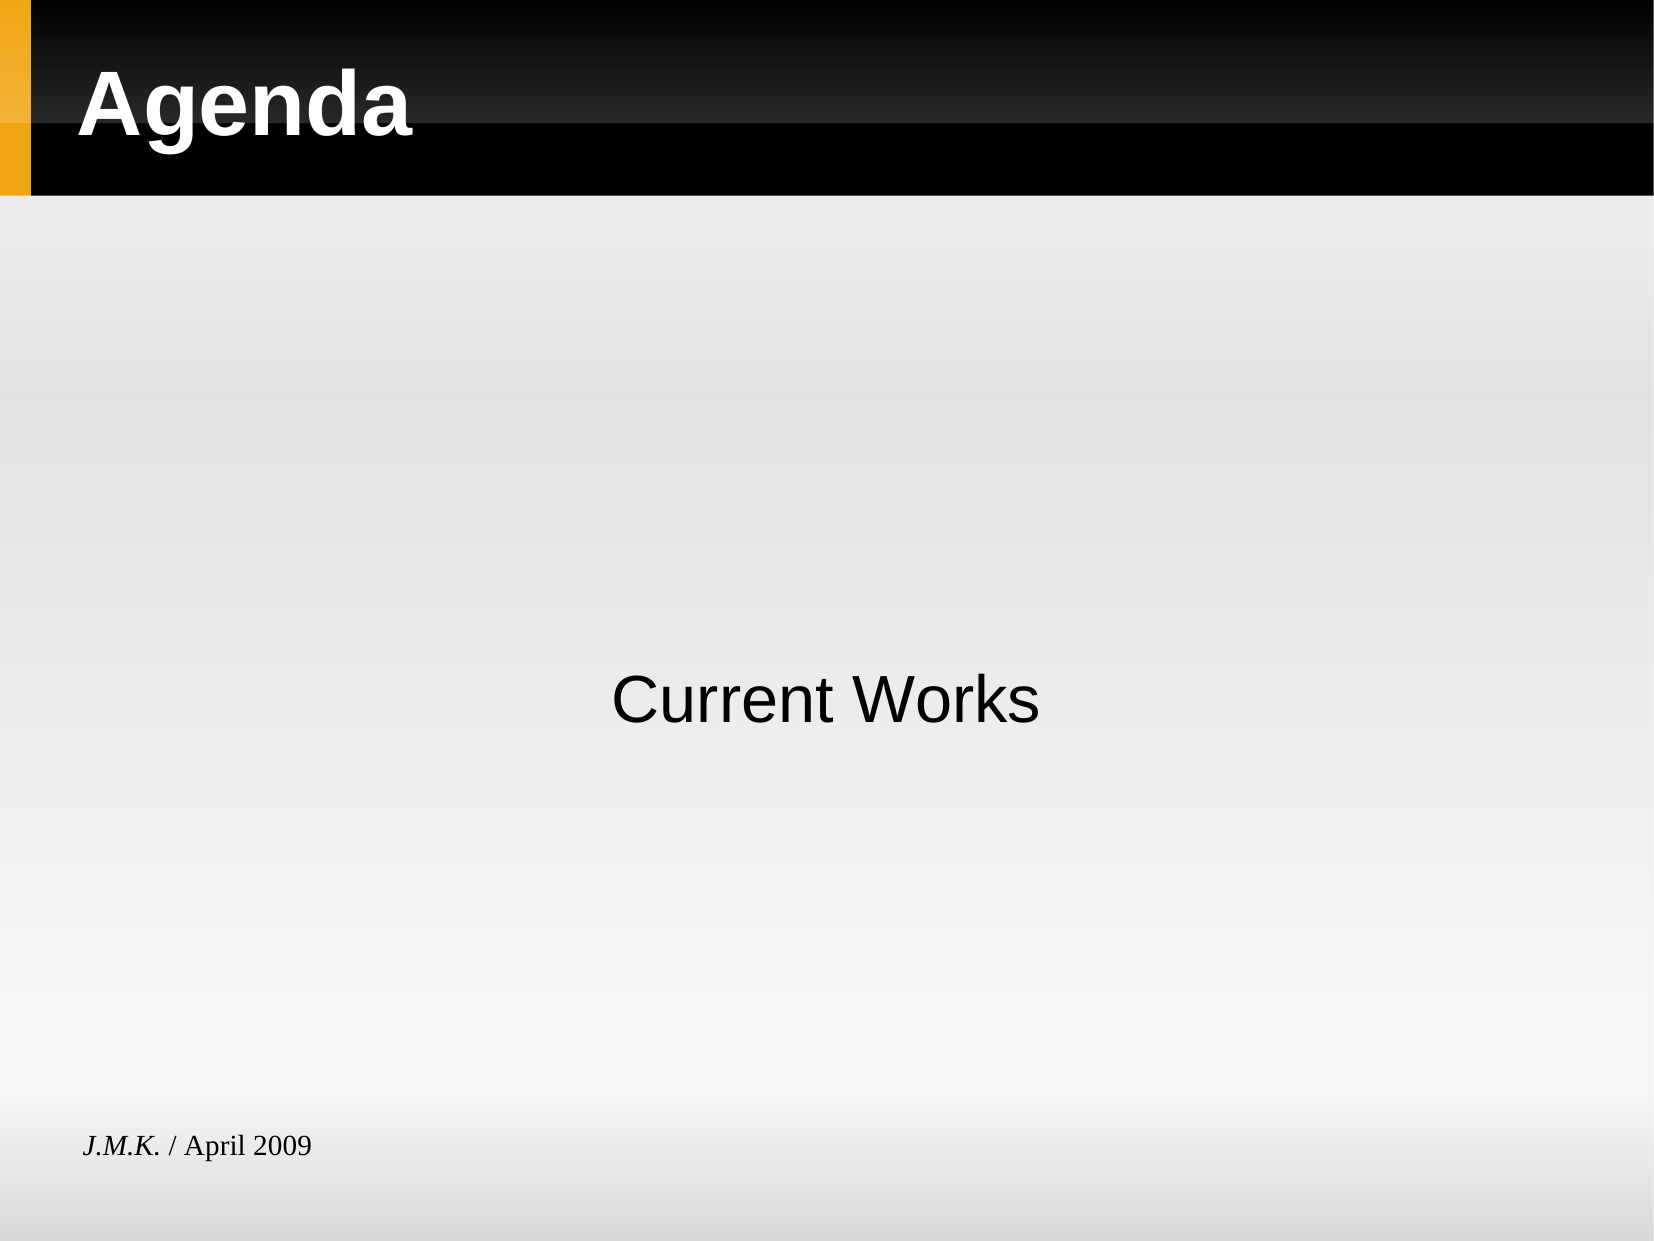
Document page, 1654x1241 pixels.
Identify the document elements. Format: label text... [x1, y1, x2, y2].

subtitle Current Works [82, 297, 1571, 1102]
picture [0, 0, 1654, 1241]
title Agenda [76, 0, 1565, 208]
